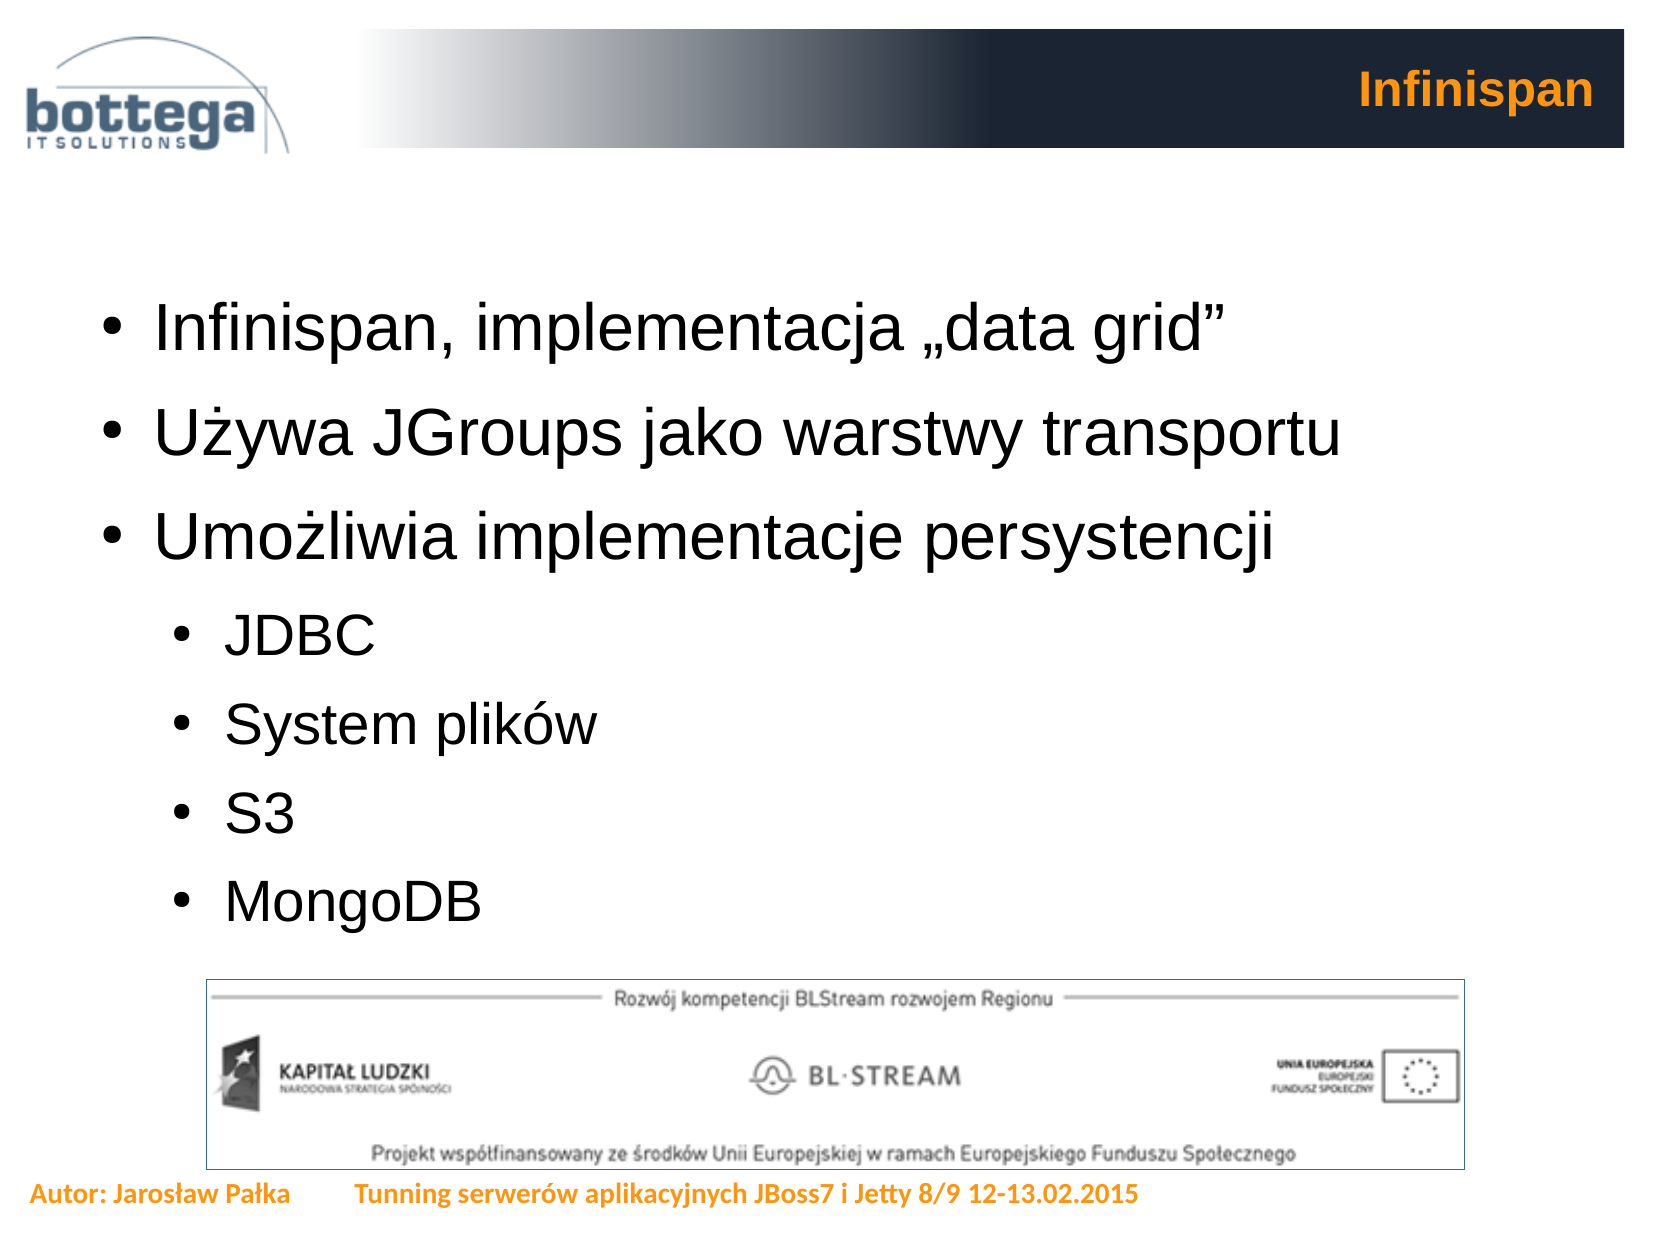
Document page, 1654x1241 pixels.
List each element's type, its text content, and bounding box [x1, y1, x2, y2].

picture [17, 29, 296, 160]
list Infinispan, implementacja „data grid” Używa JGroups jako warstwy transportu Umożliwia implementacje persystencji JDBC System plików S3 MongoDB [82, 290, 1571, 1109]
title Infinispan [354, 29, 1625, 148]
picture [207, 1109, 1464, 1169]
